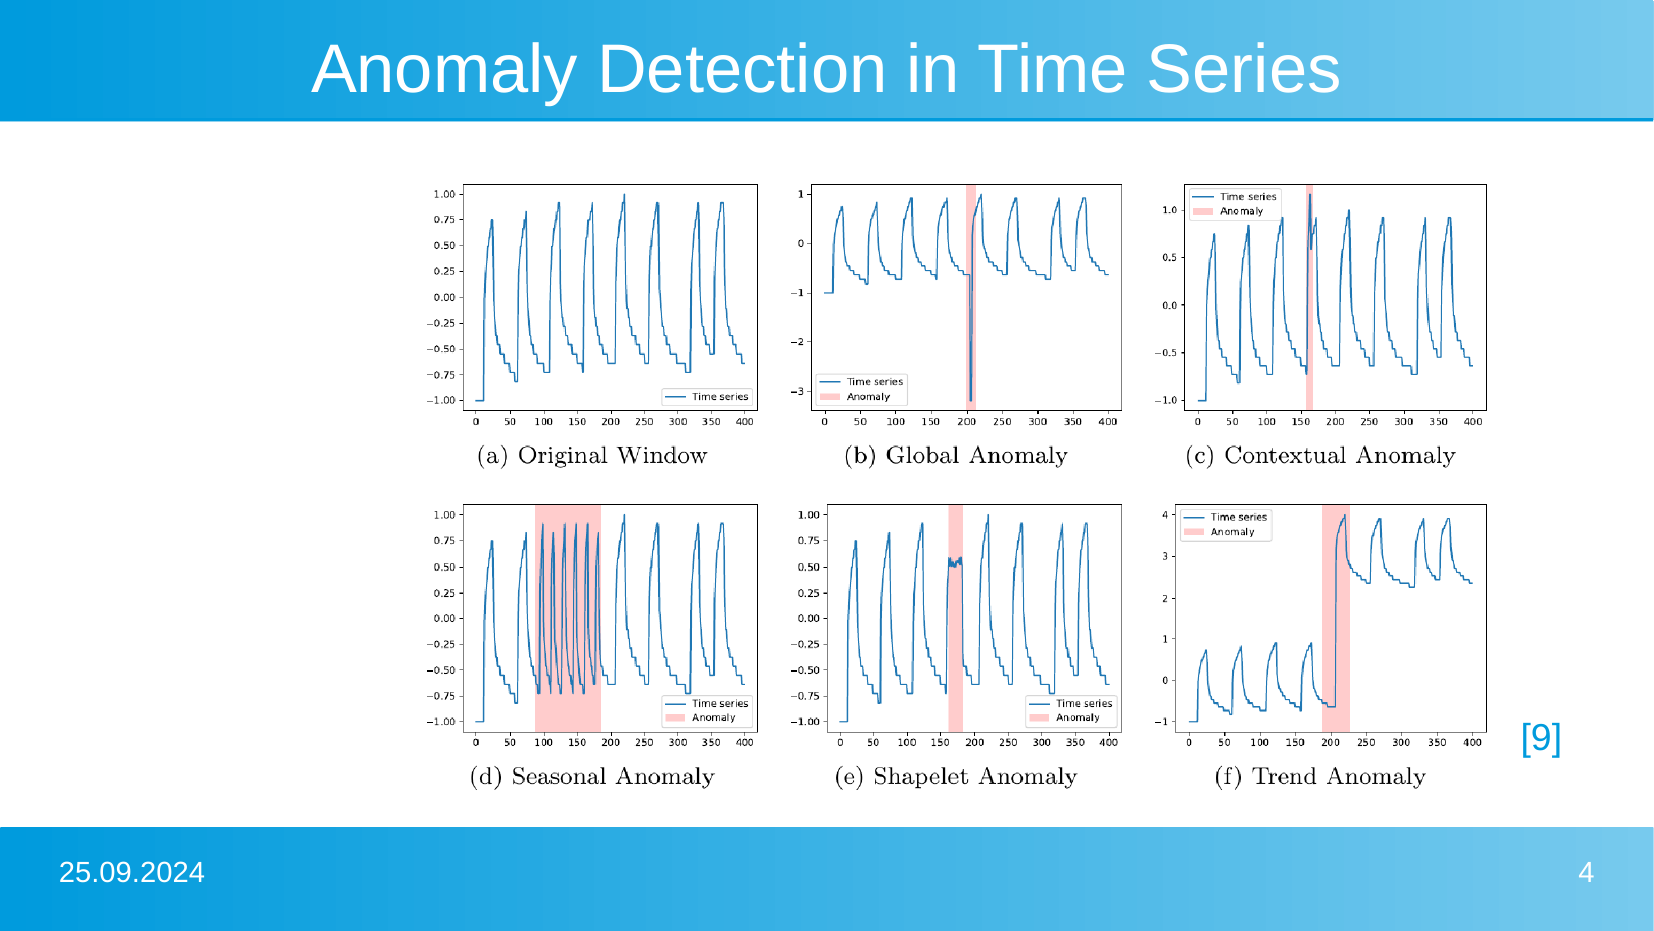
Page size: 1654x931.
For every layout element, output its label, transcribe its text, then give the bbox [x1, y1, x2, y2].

title Anomaly Detection in Time Series [59, 21, 1595, 116]
text_box [9] [1505, 708, 1625, 827]
picture [426, 177, 1506, 801]
